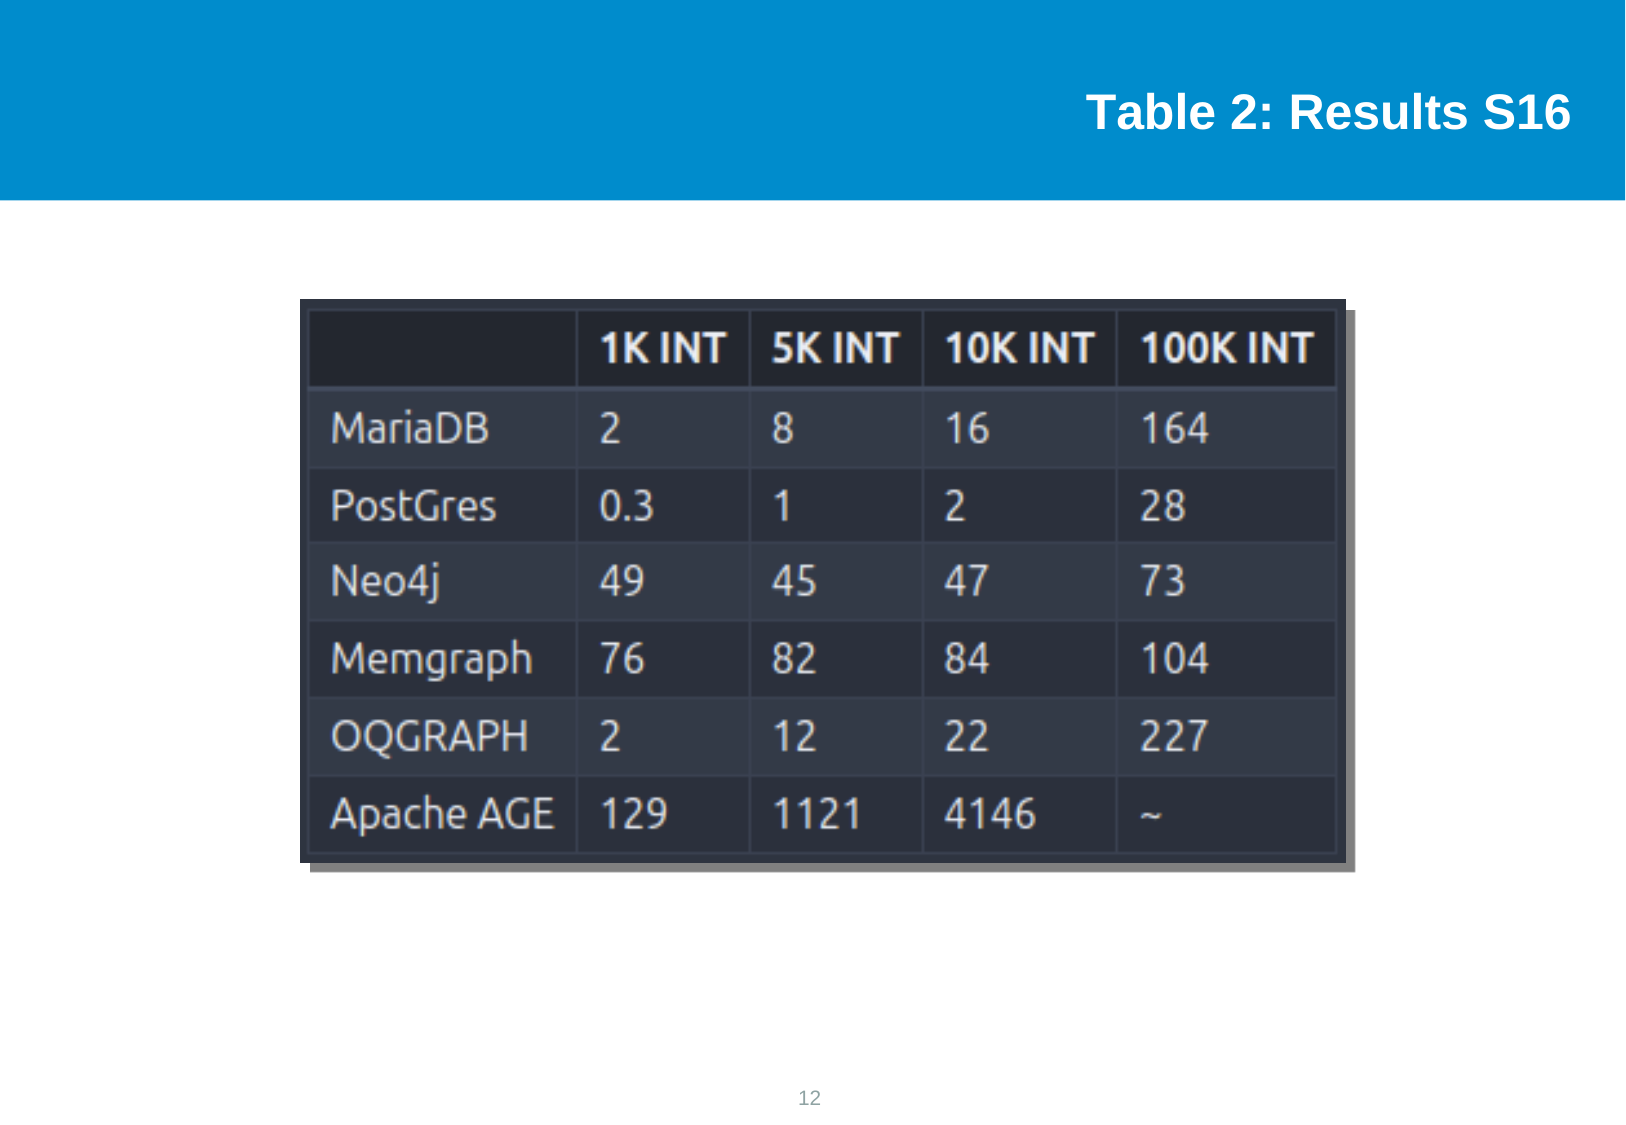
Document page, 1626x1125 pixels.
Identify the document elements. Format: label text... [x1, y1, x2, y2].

picture [300, 299, 1346, 863]
title Table 2: Results S16 [121, 37, 1573, 188]
